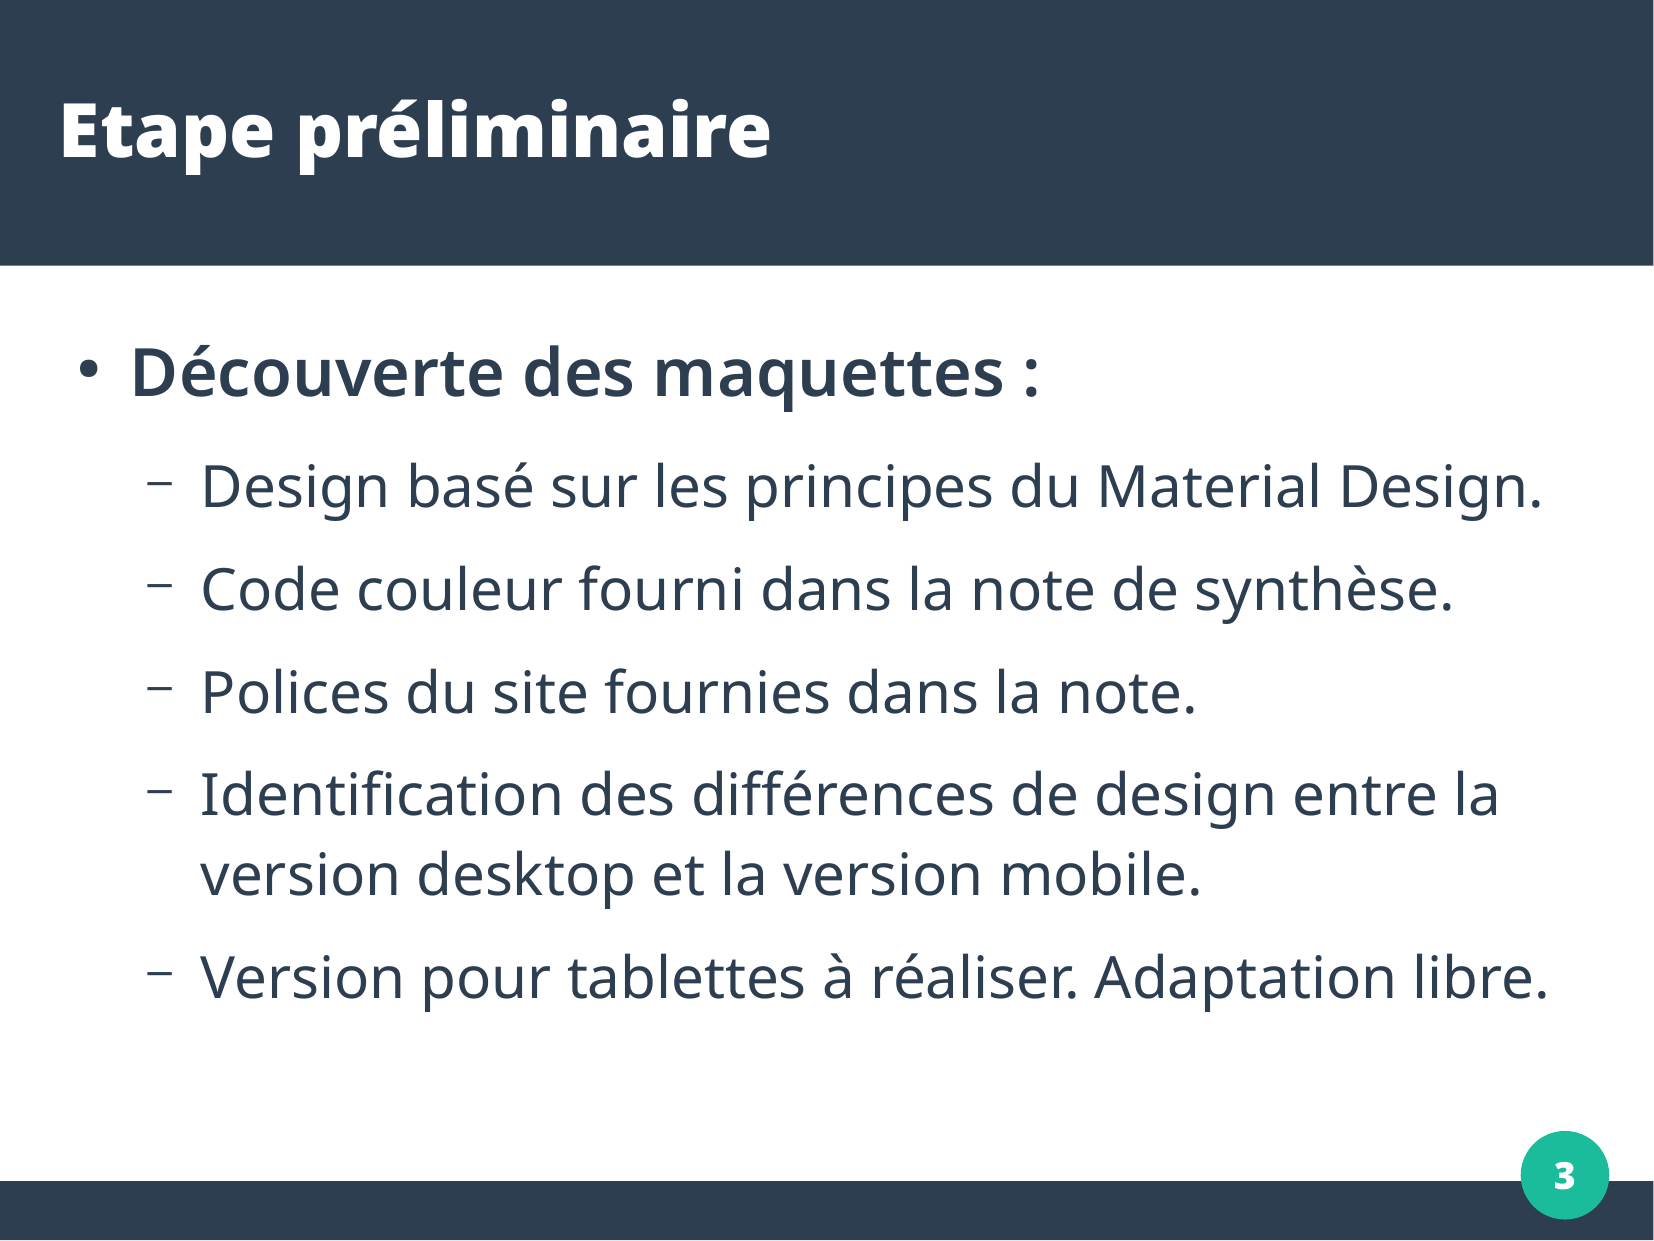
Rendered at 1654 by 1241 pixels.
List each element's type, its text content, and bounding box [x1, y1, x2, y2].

title Etape préliminaire [59, 49, 1595, 207]
list Découverte des maquettes : Design basé sur les principes du Material Design. Code couleur fourni dans la note de synthèse. Polices du site fournies dans la note. Identification des différences de design entre la version desktop et la version mobile. Version pour tablettes à réaliser. Adaptation libre. [59, 324, 1595, 1152]
